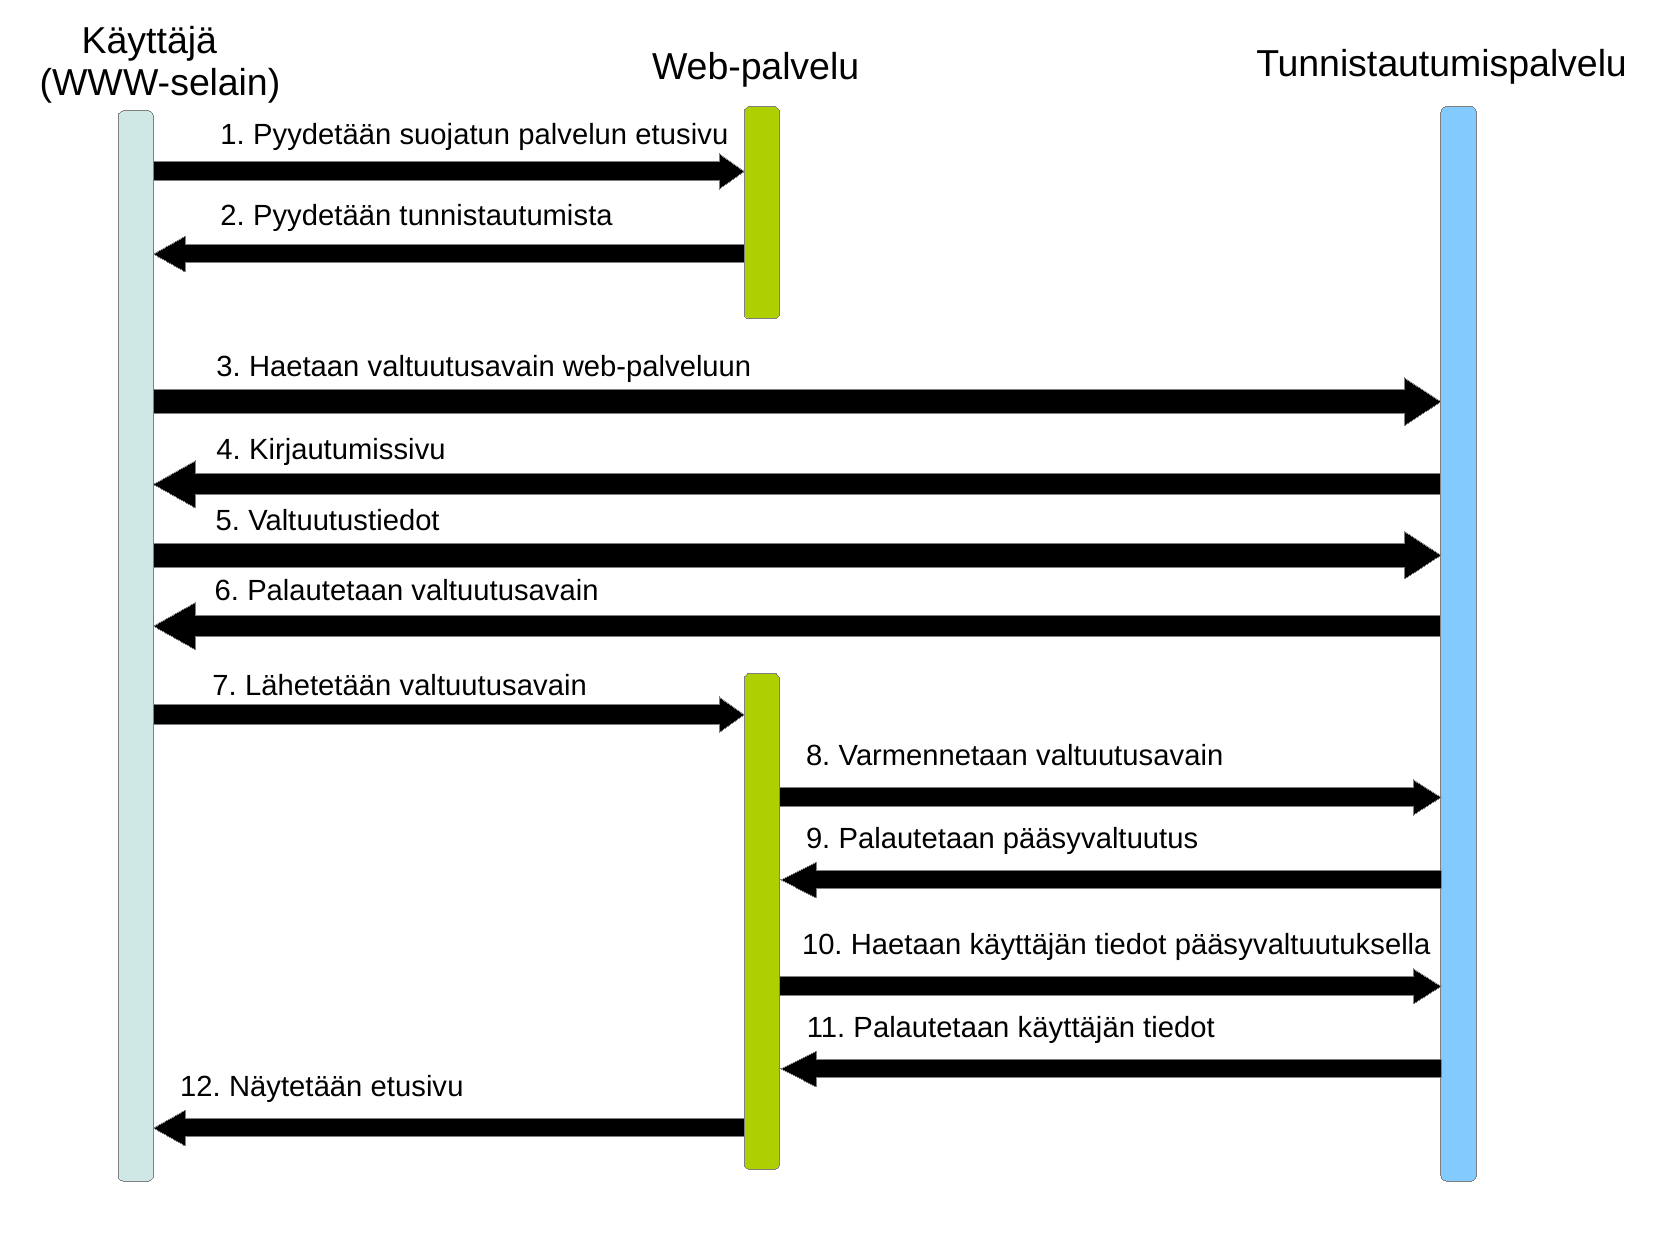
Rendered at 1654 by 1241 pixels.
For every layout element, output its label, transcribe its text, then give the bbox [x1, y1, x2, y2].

text_box 4. Kirjautumissivu [201, 425, 462, 473]
text_box 1. Pyydetään suojatun palvelun etusivu [205, 110, 745, 159]
text_box 3. Haetaan valtuutusavain web-palveluun [201, 342, 768, 390]
text_box 11. Palautetaan käyttäjän tiedot [792, 1003, 1231, 1052]
text_box 12. Näytetään etusivu [165, 1062, 745, 1111]
text_box [118, 106, 1477, 1182]
text_box 5. Valtuutustiedot [200, 496, 455, 544]
text_box Käyttäjä (WWW-selain) [24, 11, 296, 111]
text_box 2. Pyydetään tunnistautumista [205, 191, 629, 239]
text_box 9. Palautetaan pääsyvaltuutus [791, 814, 1214, 863]
text_box 6. Palautetaan valtuutusavain [199, 568, 615, 615]
text_box 10. Haetaan käyttäjän tiedot pääsyvaltuutuksella [787, 920, 1447, 969]
text_box Tunnistautumispalvelu [1241, 35, 1642, 93]
text_box 7. Lähetetään valtuutusavain [197, 661, 603, 710]
text_box Web-palvelu [637, 37, 875, 95]
text_box 8. Varmennetaan valtuutusavain [791, 731, 1239, 780]
